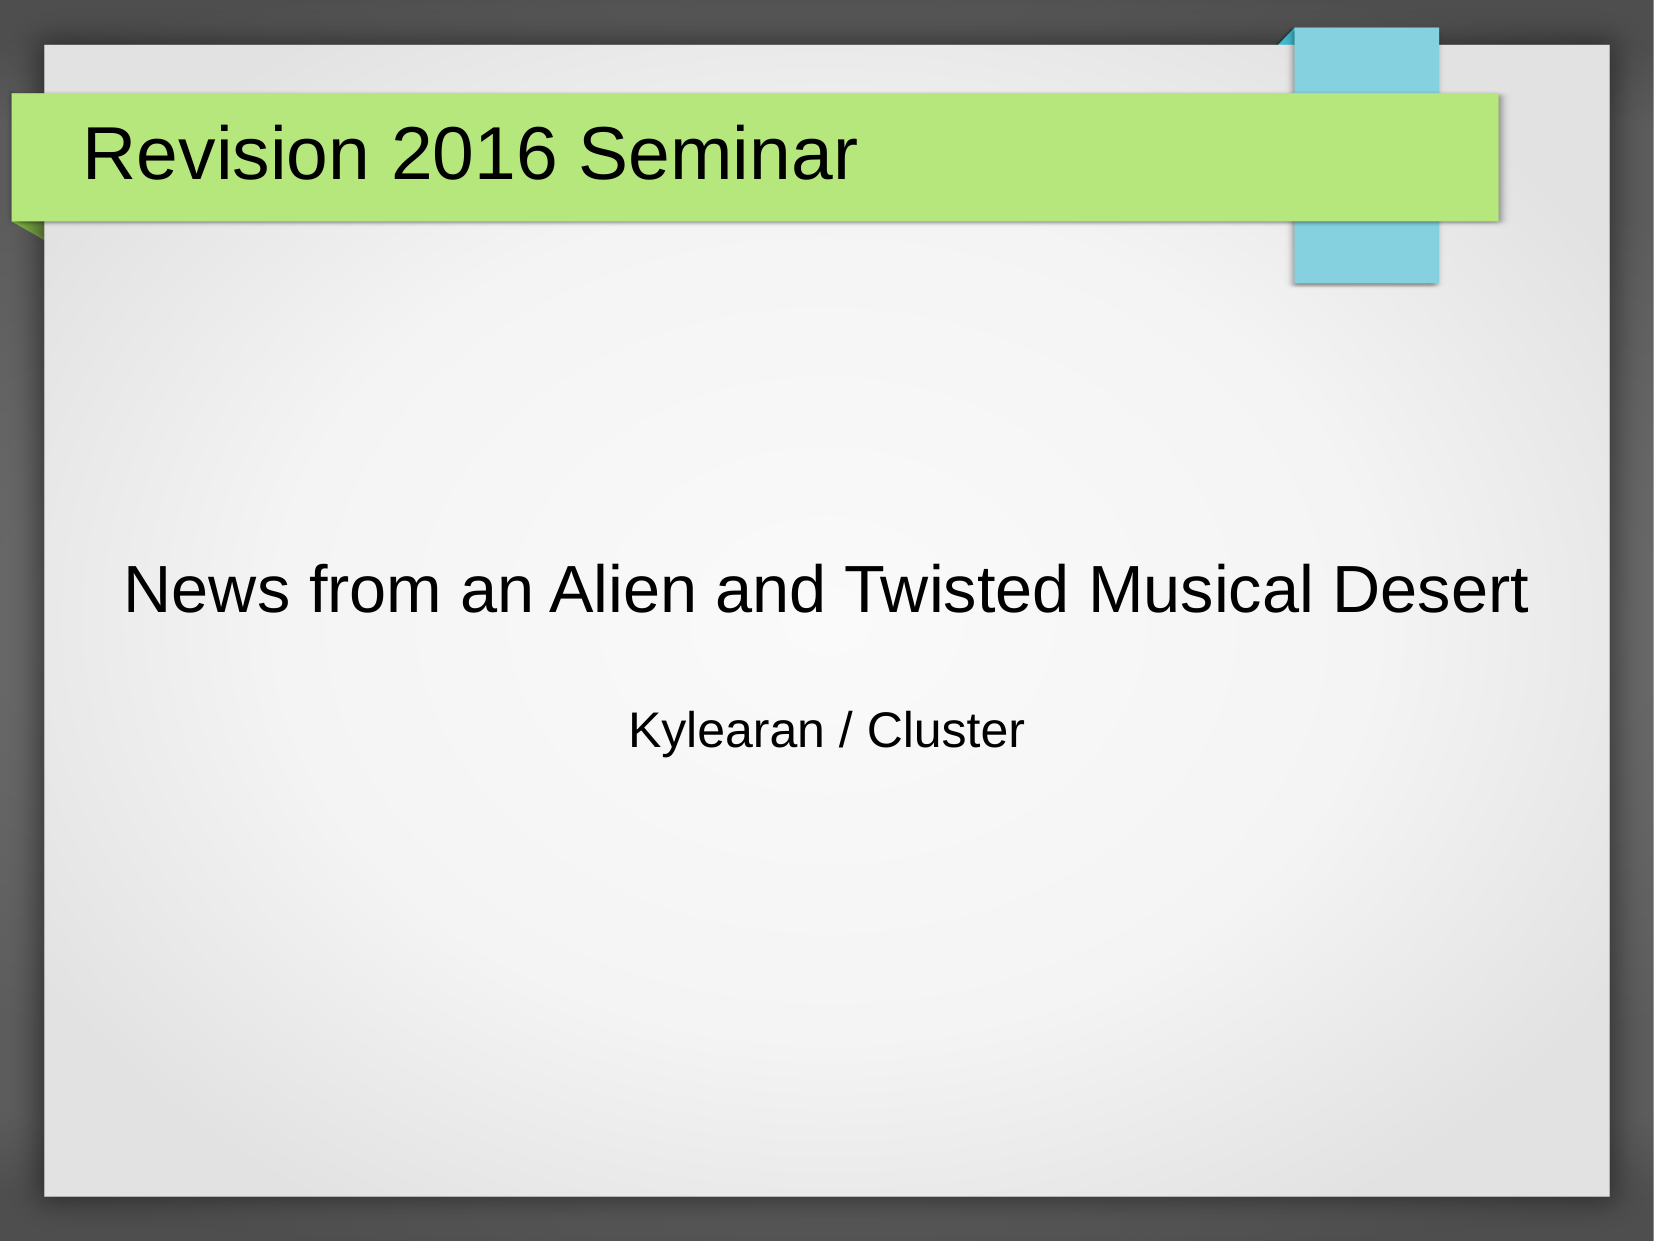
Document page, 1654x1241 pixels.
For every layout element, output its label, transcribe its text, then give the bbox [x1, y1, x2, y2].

picture [0, 0, 1654, 1241]
title Revision 2016 Seminar [82, 94, 1264, 213]
subtitle News from an Alien and Twisted Musical Desert Kylearan / Cluster [82, 295, 1571, 1015]
